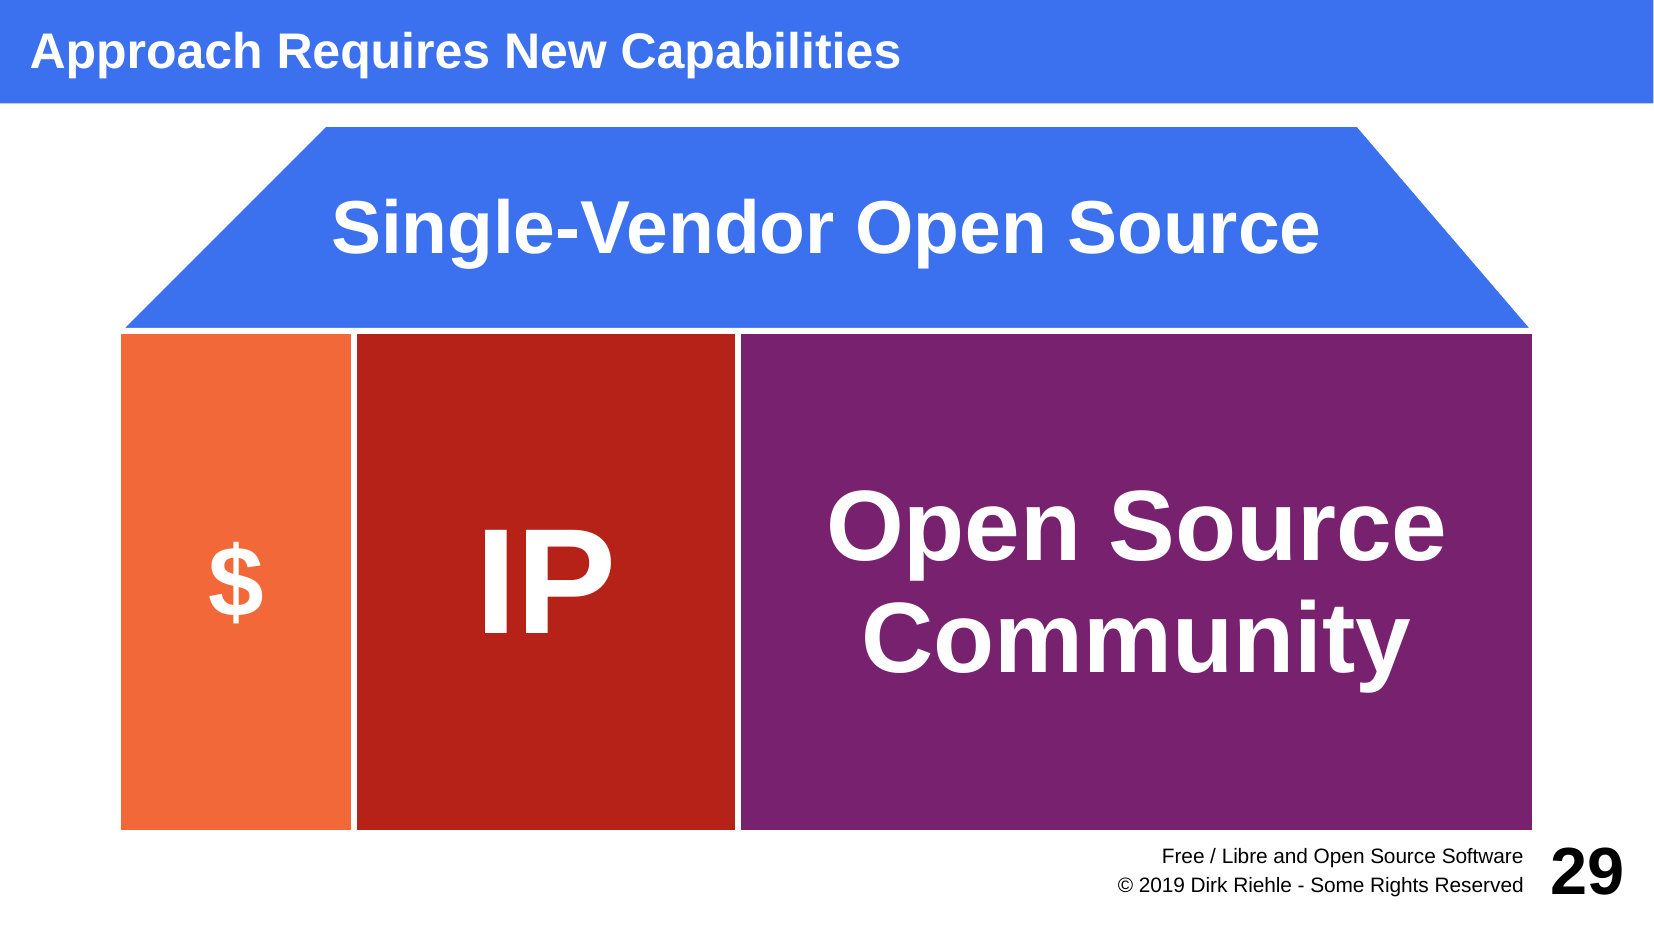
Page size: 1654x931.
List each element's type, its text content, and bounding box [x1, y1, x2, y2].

text_box Single-Vendor Open Source [118, 124, 1536, 331]
text_box Open Source Community [741, 331, 1536, 833]
text_box IP [354, 331, 739, 833]
title Approach Requires New Capabilities [0, 0, 1654, 104]
text_box $ [118, 331, 351, 833]
